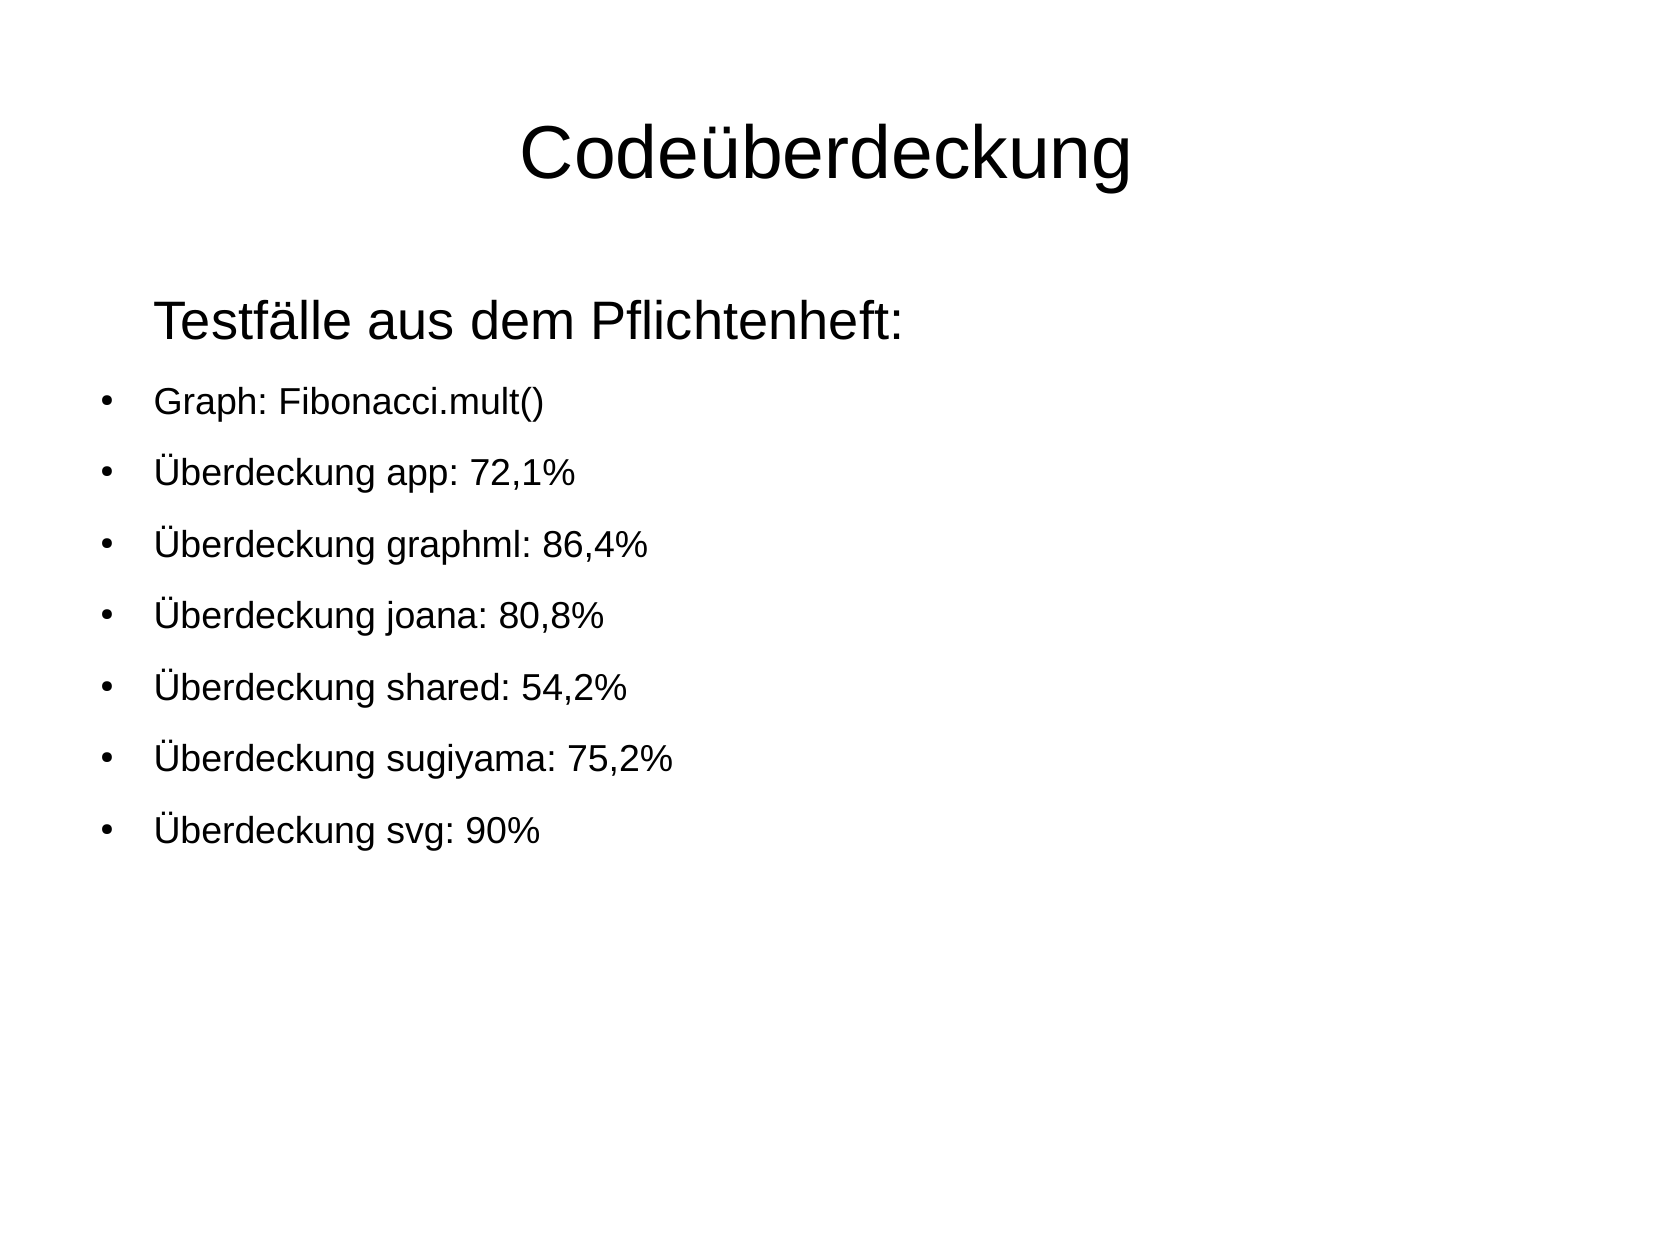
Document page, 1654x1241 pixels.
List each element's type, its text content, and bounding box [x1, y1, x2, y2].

list Testfälle aus dem Pflichtenheft: Graph: Fibonacci.mult() Überdeckung app: 72,1% Überdeckung graphml: 86,4% Überdeckung joana: 80,8% Überdeckung shared: 54,2% Überdeckung sugiyama: 75,2% Überdeckung svg: 90% [82, 290, 1571, 1080]
title Codeüberdeckung [82, 49, 1571, 257]
